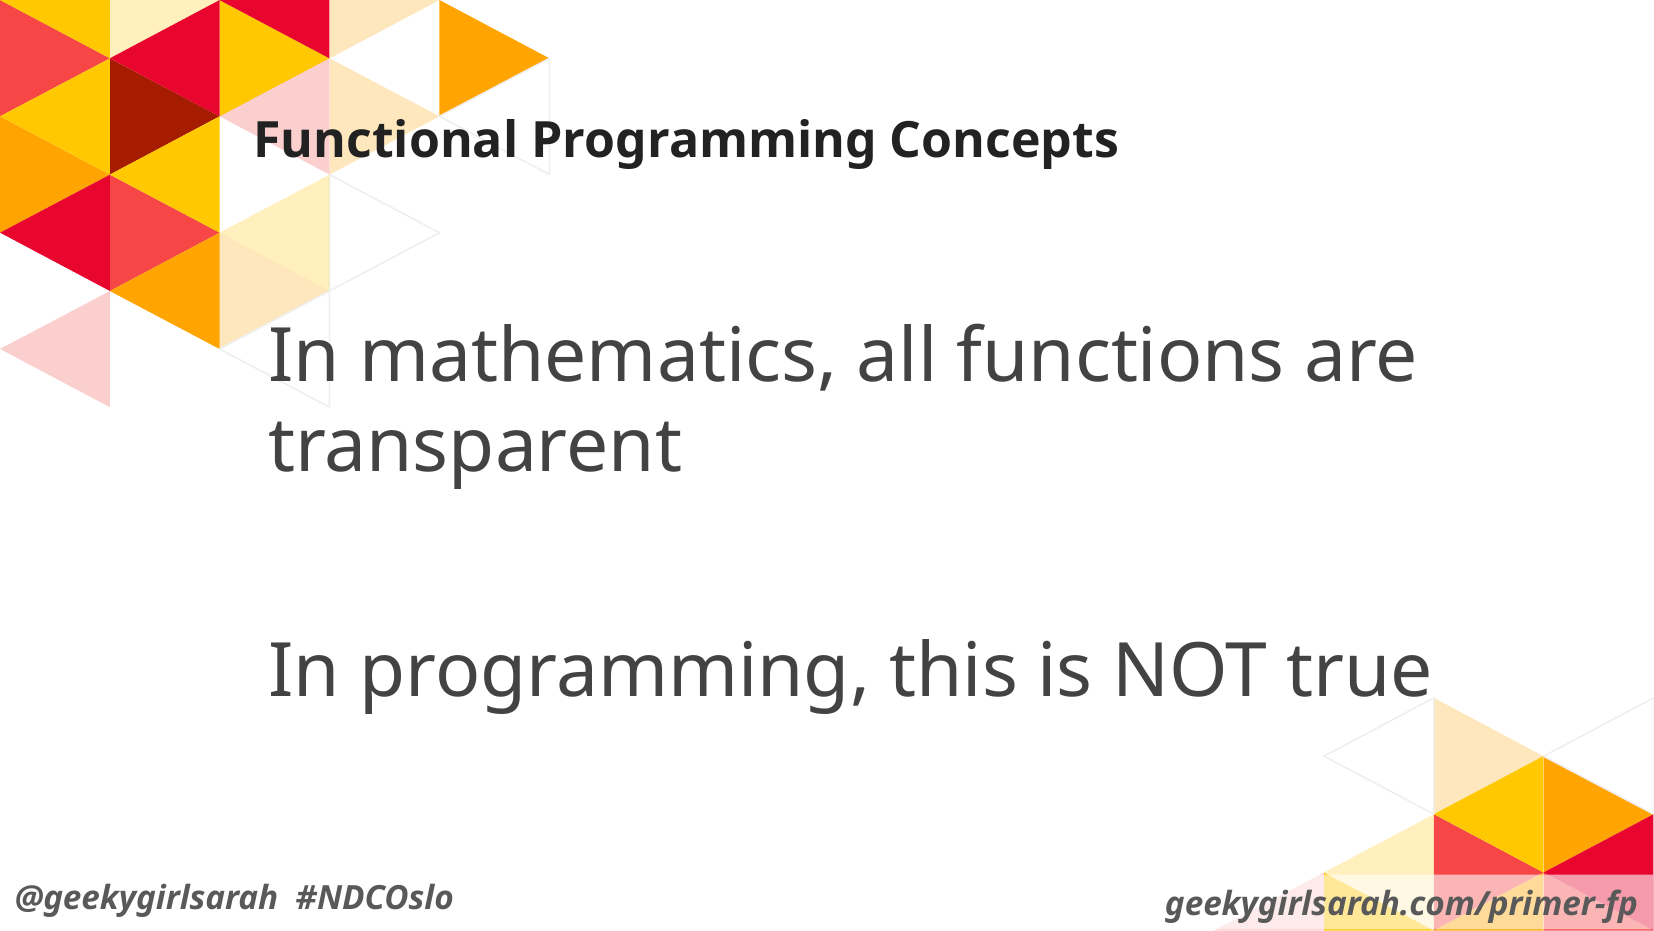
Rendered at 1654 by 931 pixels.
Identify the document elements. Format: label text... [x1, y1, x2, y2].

title Functional Programming Concepts [238, 61, 1406, 183]
list In mathematics, all functions are transparent In programming, this is NOT true [238, 291, 1513, 817]
